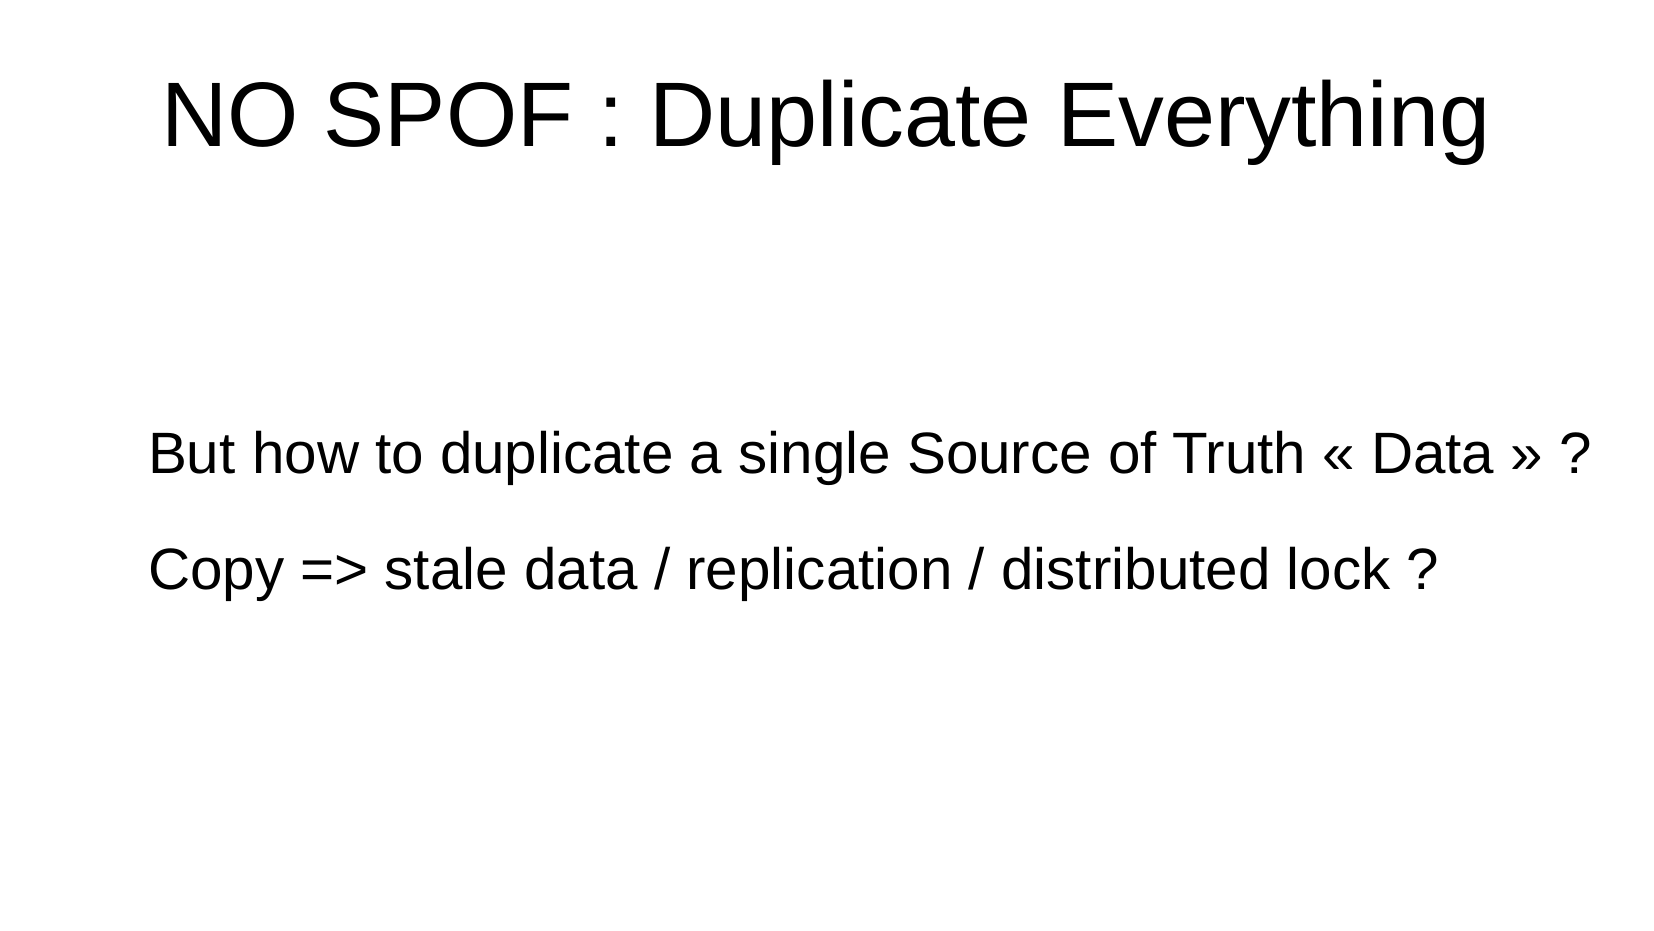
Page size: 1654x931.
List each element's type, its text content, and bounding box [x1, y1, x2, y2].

text_box But how to duplicate a single Source of Truth « Data » ? Copy => stale data / replication / distributed lock ? [133, 413, 1625, 675]
title NO SPOF : Duplicate Everything [82, 37, 1571, 193]
